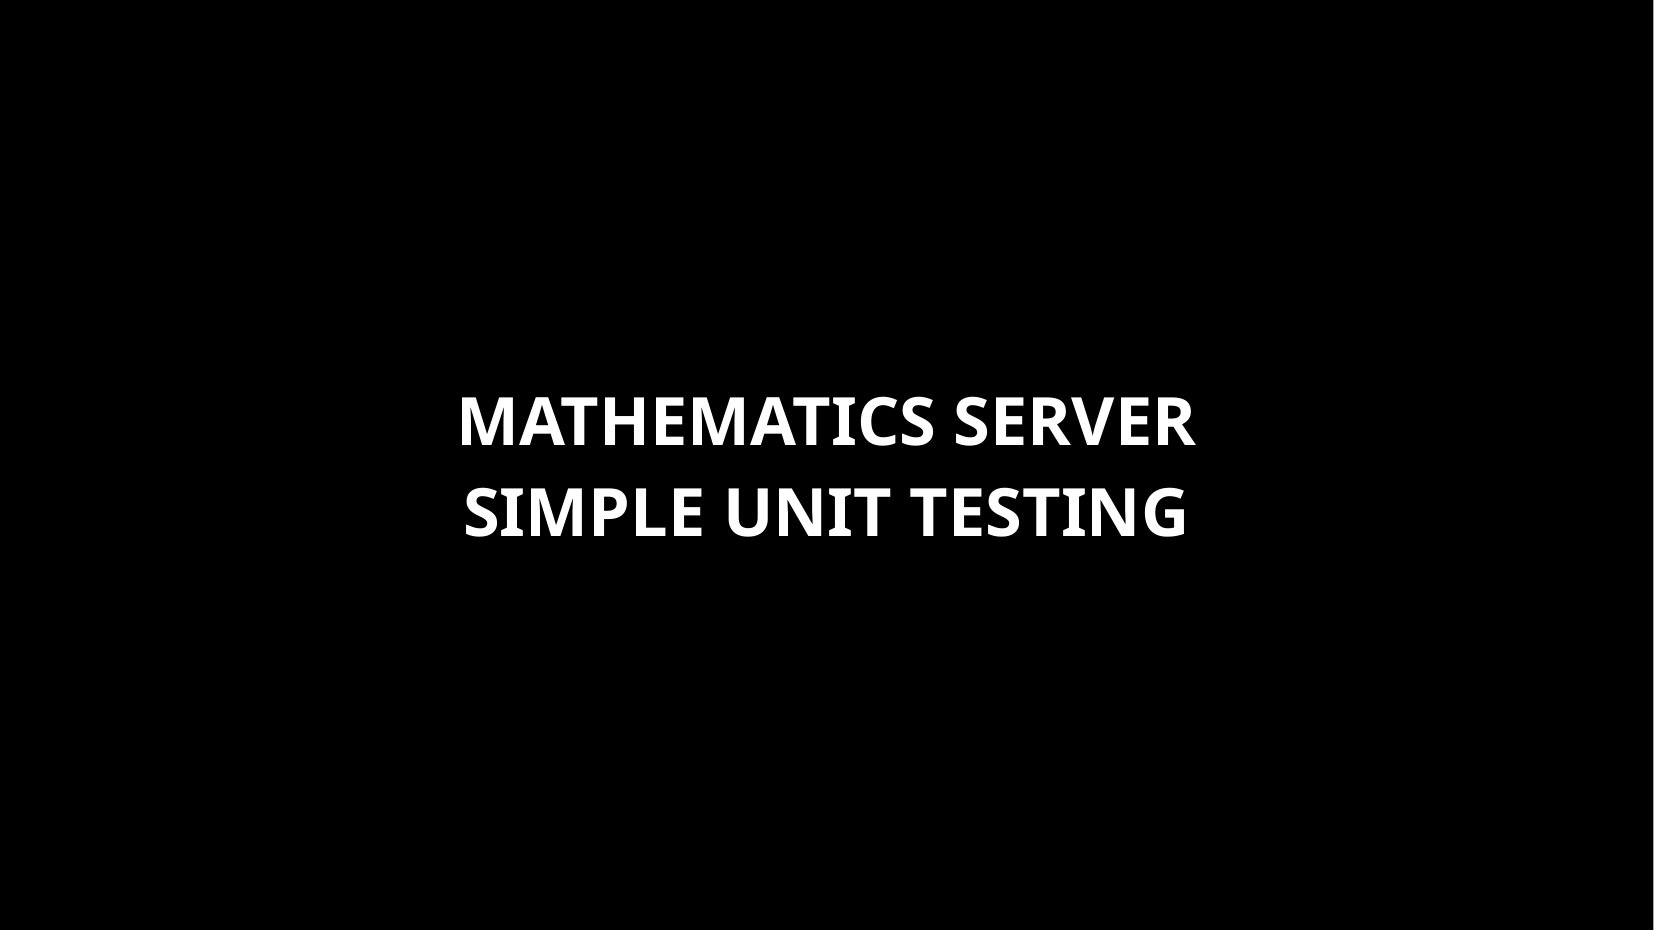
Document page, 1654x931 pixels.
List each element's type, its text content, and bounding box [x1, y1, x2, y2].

title MATHEMATICS SERVER SIMPLE UNIT TESTING [82, 384, 1571, 547]
